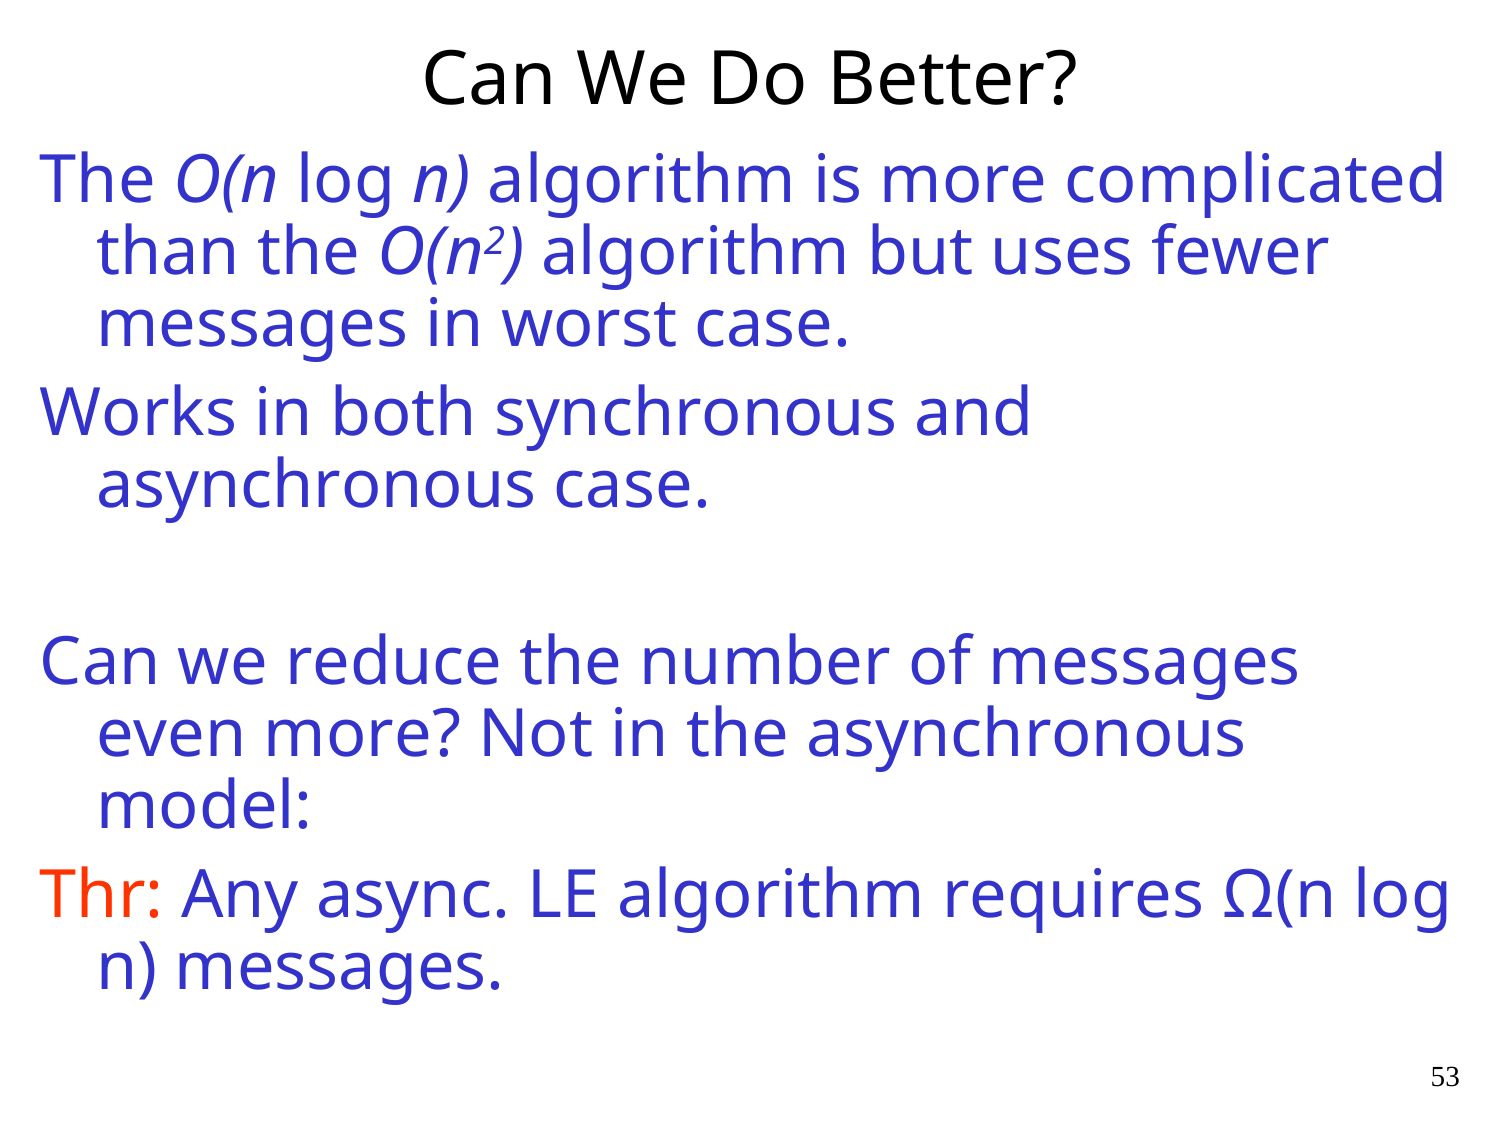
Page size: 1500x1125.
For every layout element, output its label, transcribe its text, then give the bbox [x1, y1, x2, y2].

text_box <number> [1162, 1049, 1476, 1101]
title Can We Do Better? [24, 24, 1476, 126]
list The O(n log n) algorithm is more complicated than the O(n2) algorithm but uses fewer messages in worst case. Works in both synchronous and asynchronous case. Can we reduce the number of messages even more? Not in the asynchronous model: Thr: Any async. LE algorithm requires Ω(n log n) messages. [24, 137, 1476, 1038]
